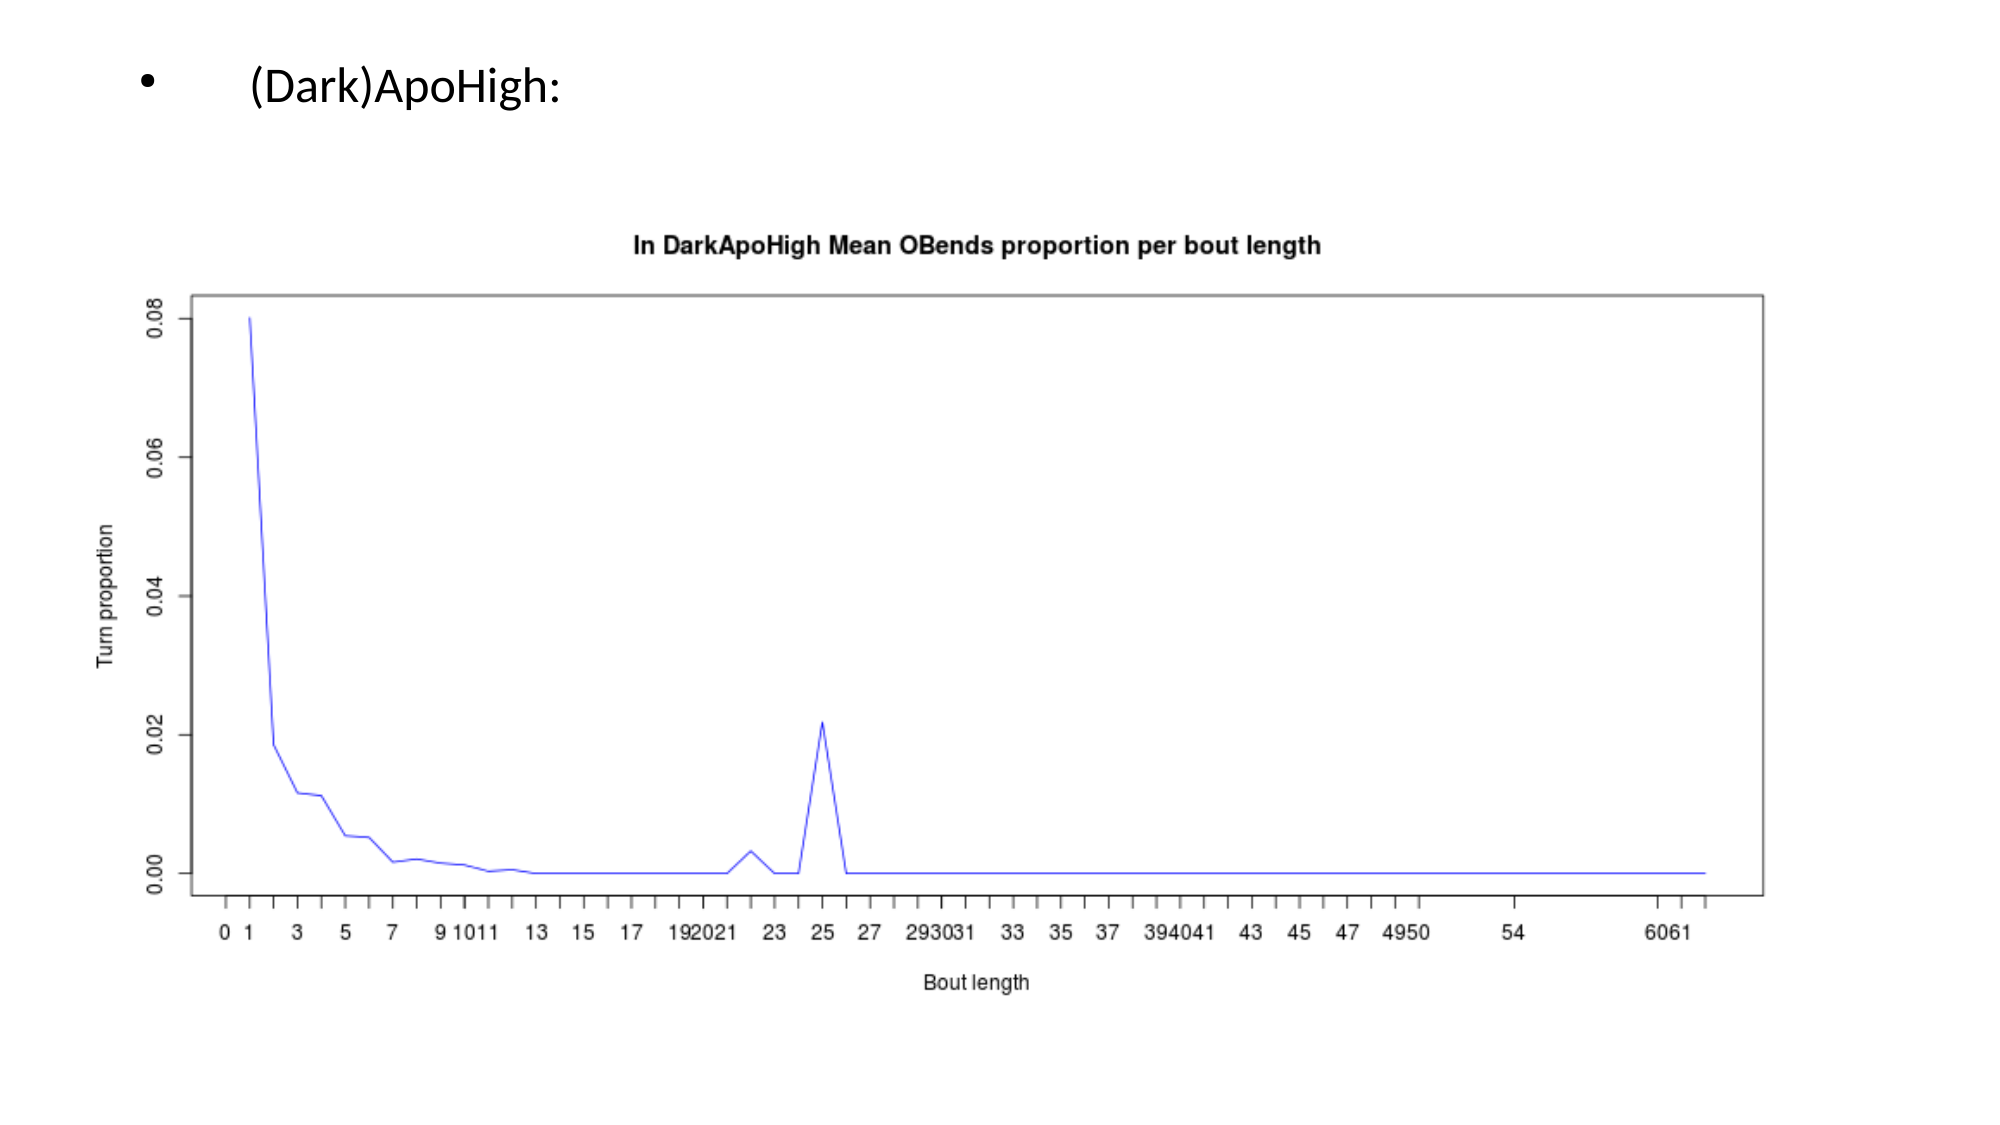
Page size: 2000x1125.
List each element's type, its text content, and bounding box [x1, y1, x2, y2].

picture [90, 194, 1816, 1023]
text_box (Dark)ApoHigh: [0, 0, 2000, 946]
